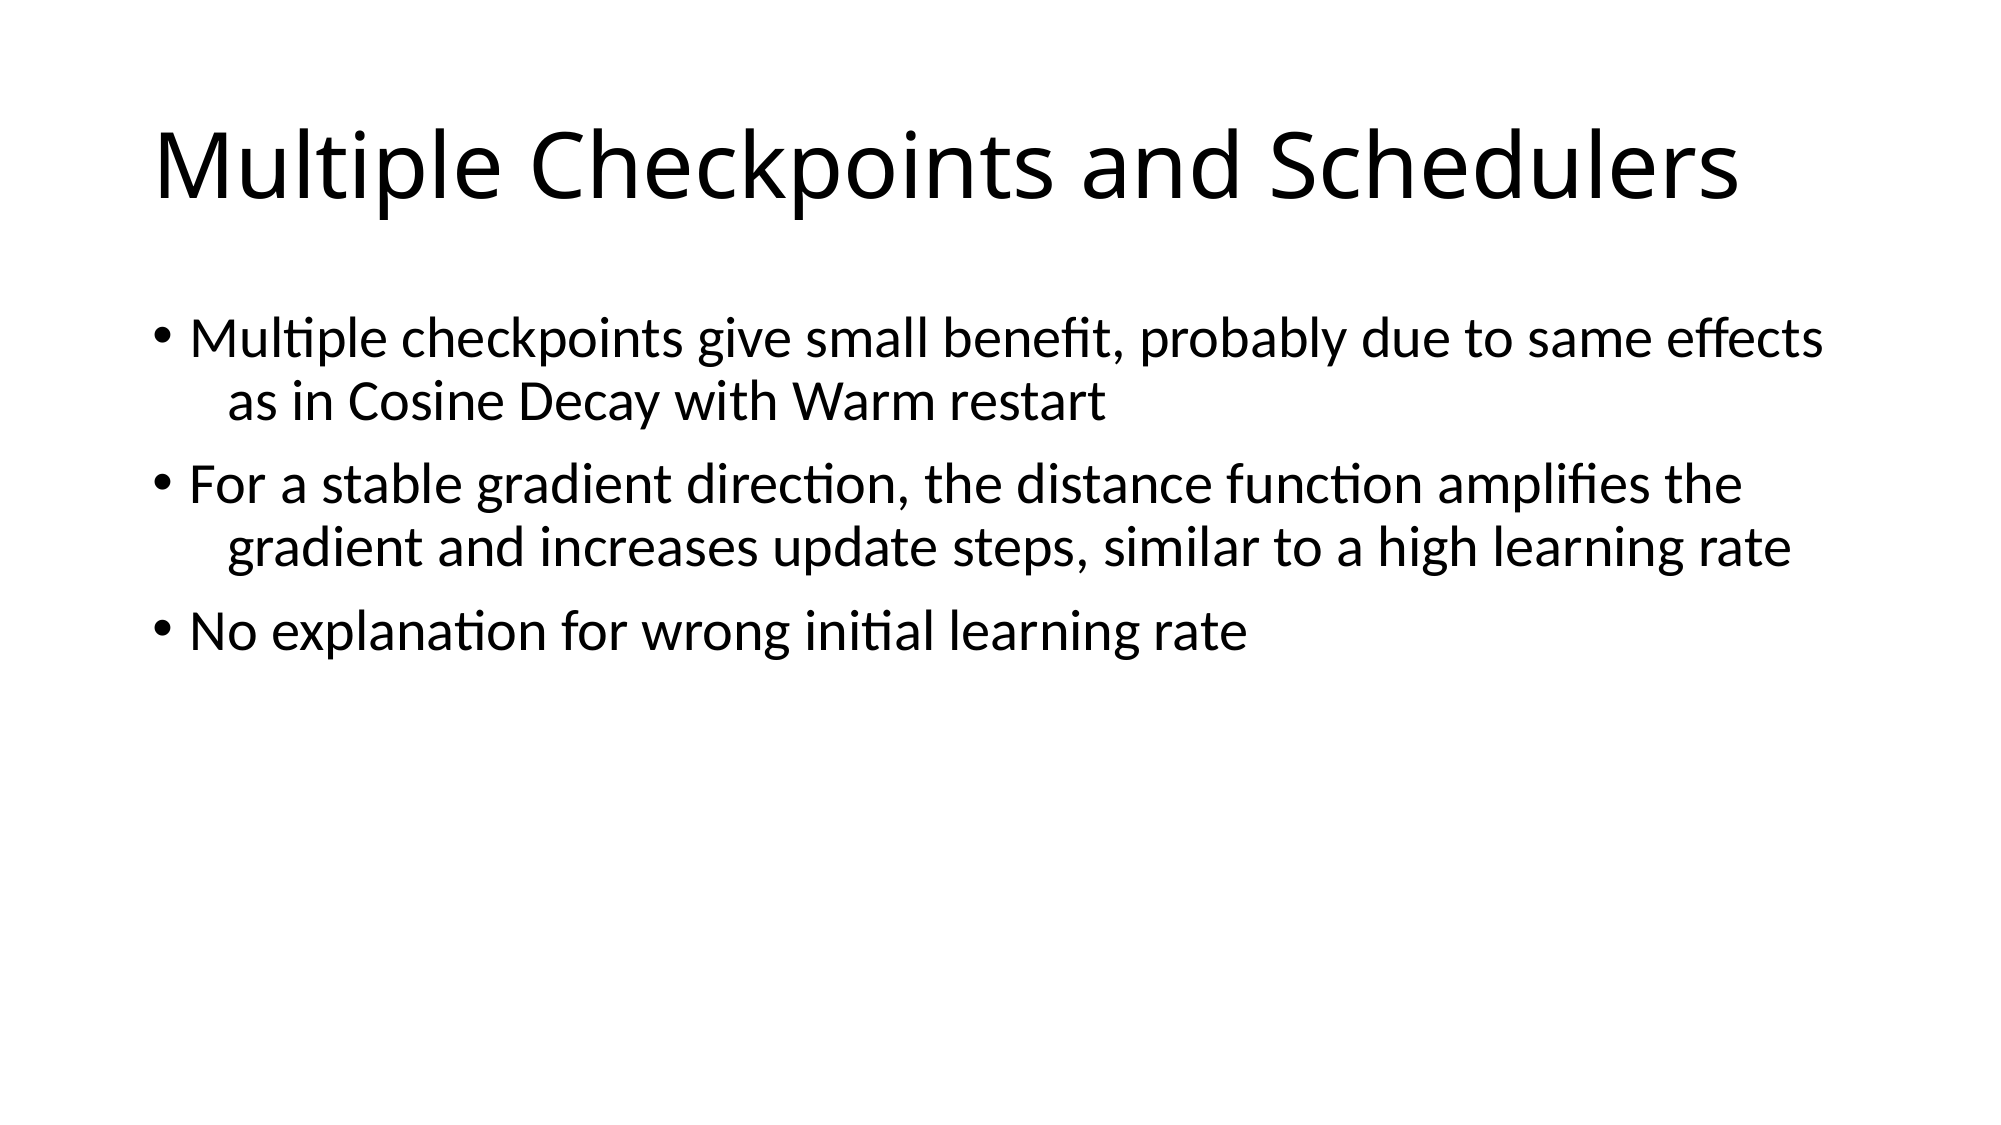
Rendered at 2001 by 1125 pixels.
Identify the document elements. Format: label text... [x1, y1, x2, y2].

list Multiple checkpoints give small benefit, probably due to same effects as in Cosine Decay with Warm restart For a stable gradient direction, the distance function amplifies the gradient and increases update steps, similar to a high learning rate No explanation for wrong initial learning rate [137, 299, 1863, 1014]
title Multiple Checkpoints and Schedulers [137, 59, 1863, 278]
